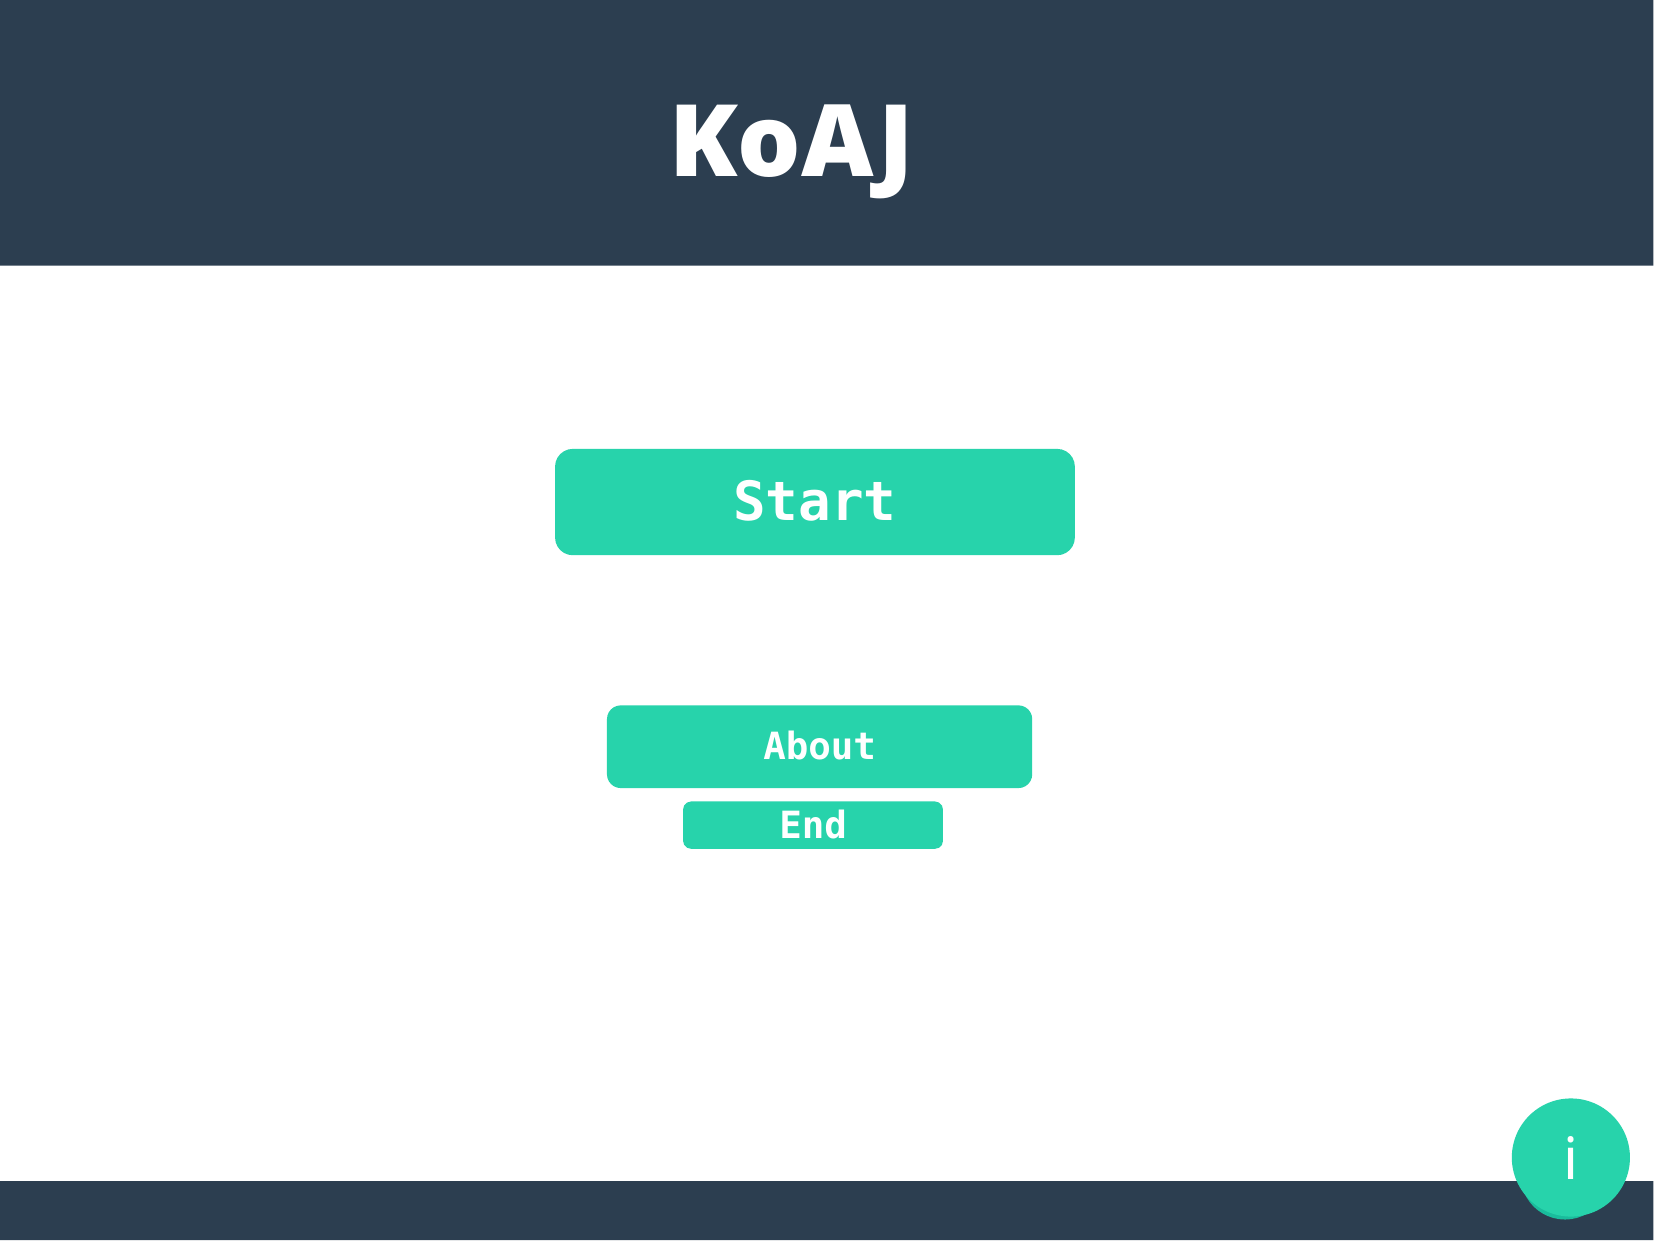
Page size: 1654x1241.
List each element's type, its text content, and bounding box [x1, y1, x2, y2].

text_box About [606, 705, 1033, 789]
text_box Start [555, 448, 1075, 556]
title KoAJ [669, 59, 1654, 217]
text_box i [1511, 1098, 1630, 1217]
text_box End [683, 801, 943, 849]
